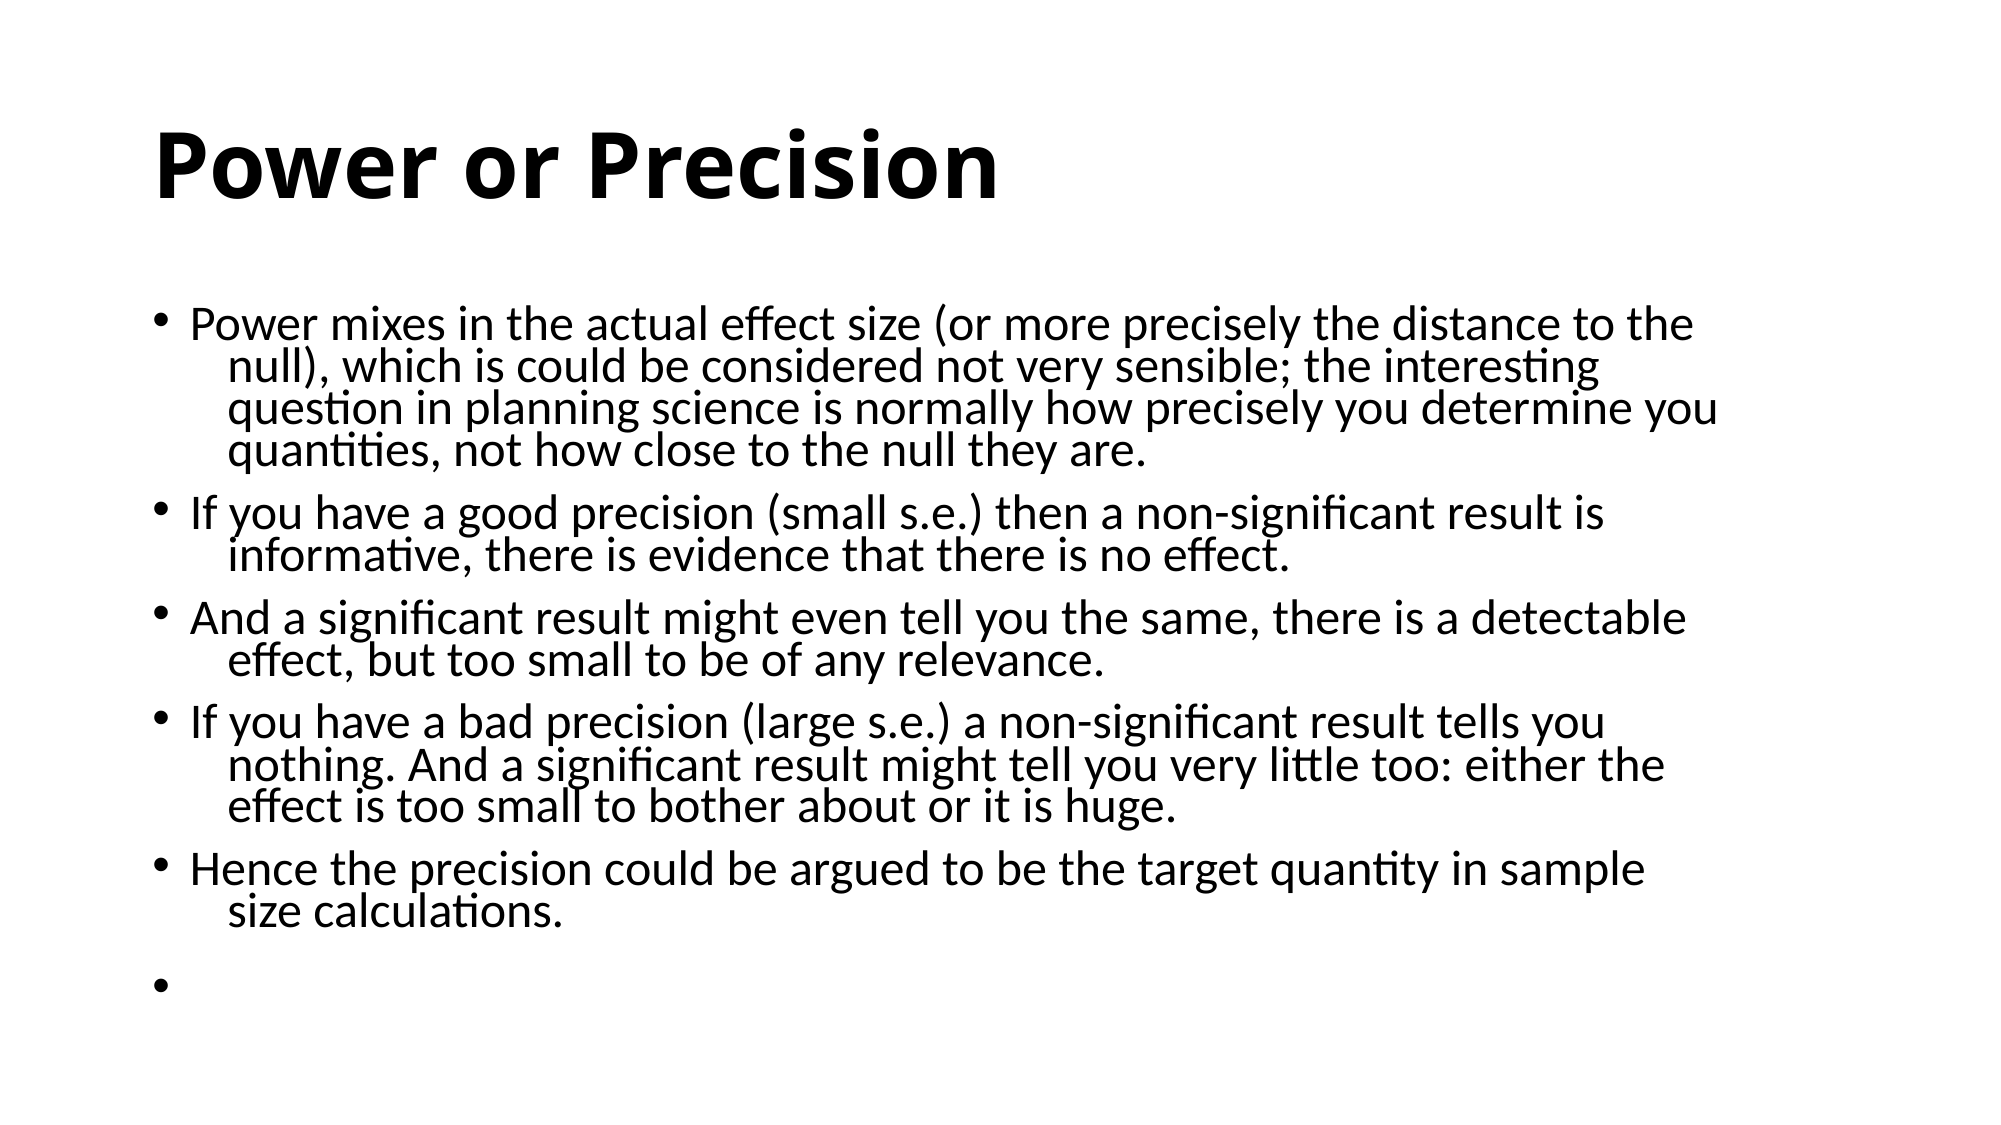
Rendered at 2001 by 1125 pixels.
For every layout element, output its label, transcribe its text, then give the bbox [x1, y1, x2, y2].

list Power mixes in the actual effect size (or more precisely the distance to the null), which is could be considered not very sensible; the interesting question in planning science is normally how precisely you determine you quantities, not how close to the null they are. If you have a good precision (small s.e.) then a non-significant result is informative, there is evidence that there is no effect. And a significant result might even tell you the same, there is a detectable effect, but too small to be of any relevance. If you have a bad precision (large s.e.) a non-significant result tells you nothing. And a significant result might tell you very little too: either the effect is too small to bother about or it is huge. Hence the precision could be argued to be the target quantity in sample size calculations. [137, 299, 1738, 1014]
title Power or Precision [137, 59, 1863, 278]
